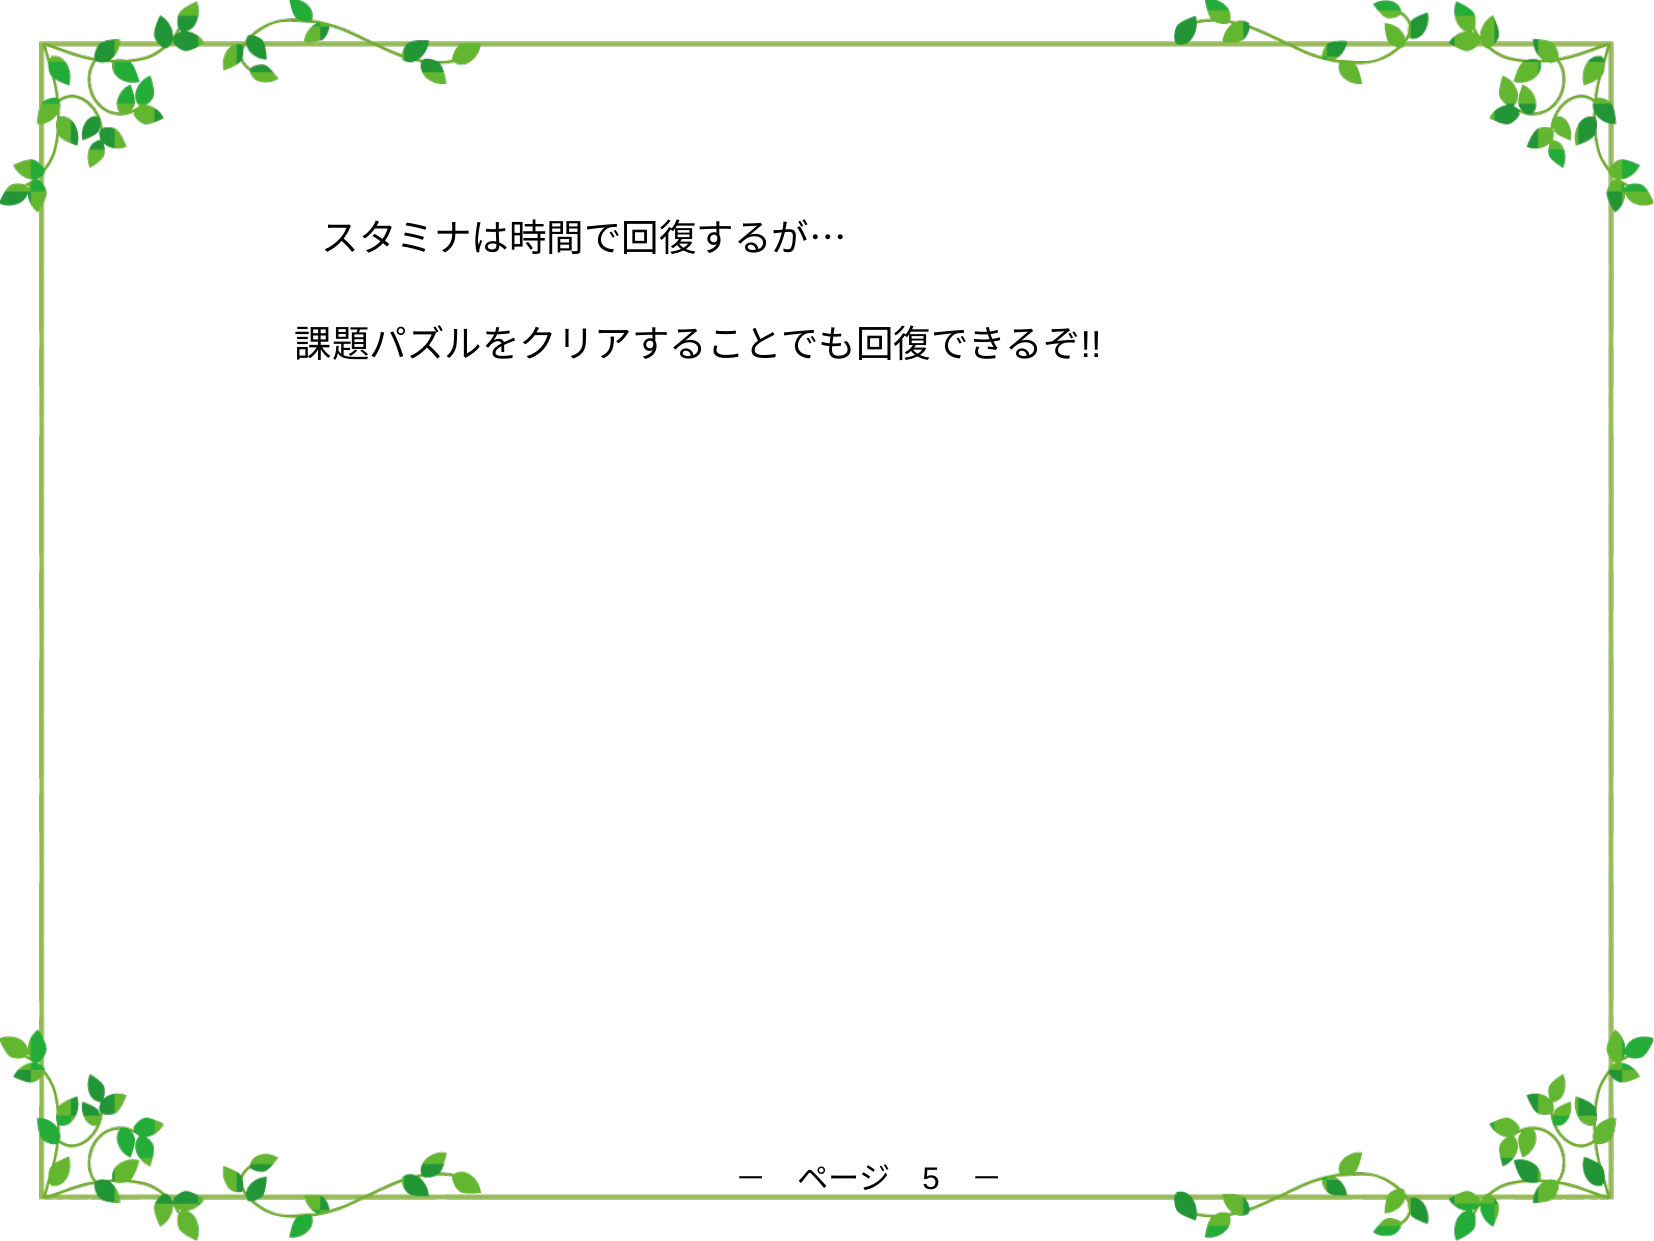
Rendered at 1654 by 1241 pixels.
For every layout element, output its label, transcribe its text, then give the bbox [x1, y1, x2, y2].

text_box － ページ 5 － [720, 1145, 980, 1196]
picture [0, 0, 1654, 1241]
text_box 課題パズルをクリアすることでも回復できるぞ!! [280, 307, 1040, 364]
